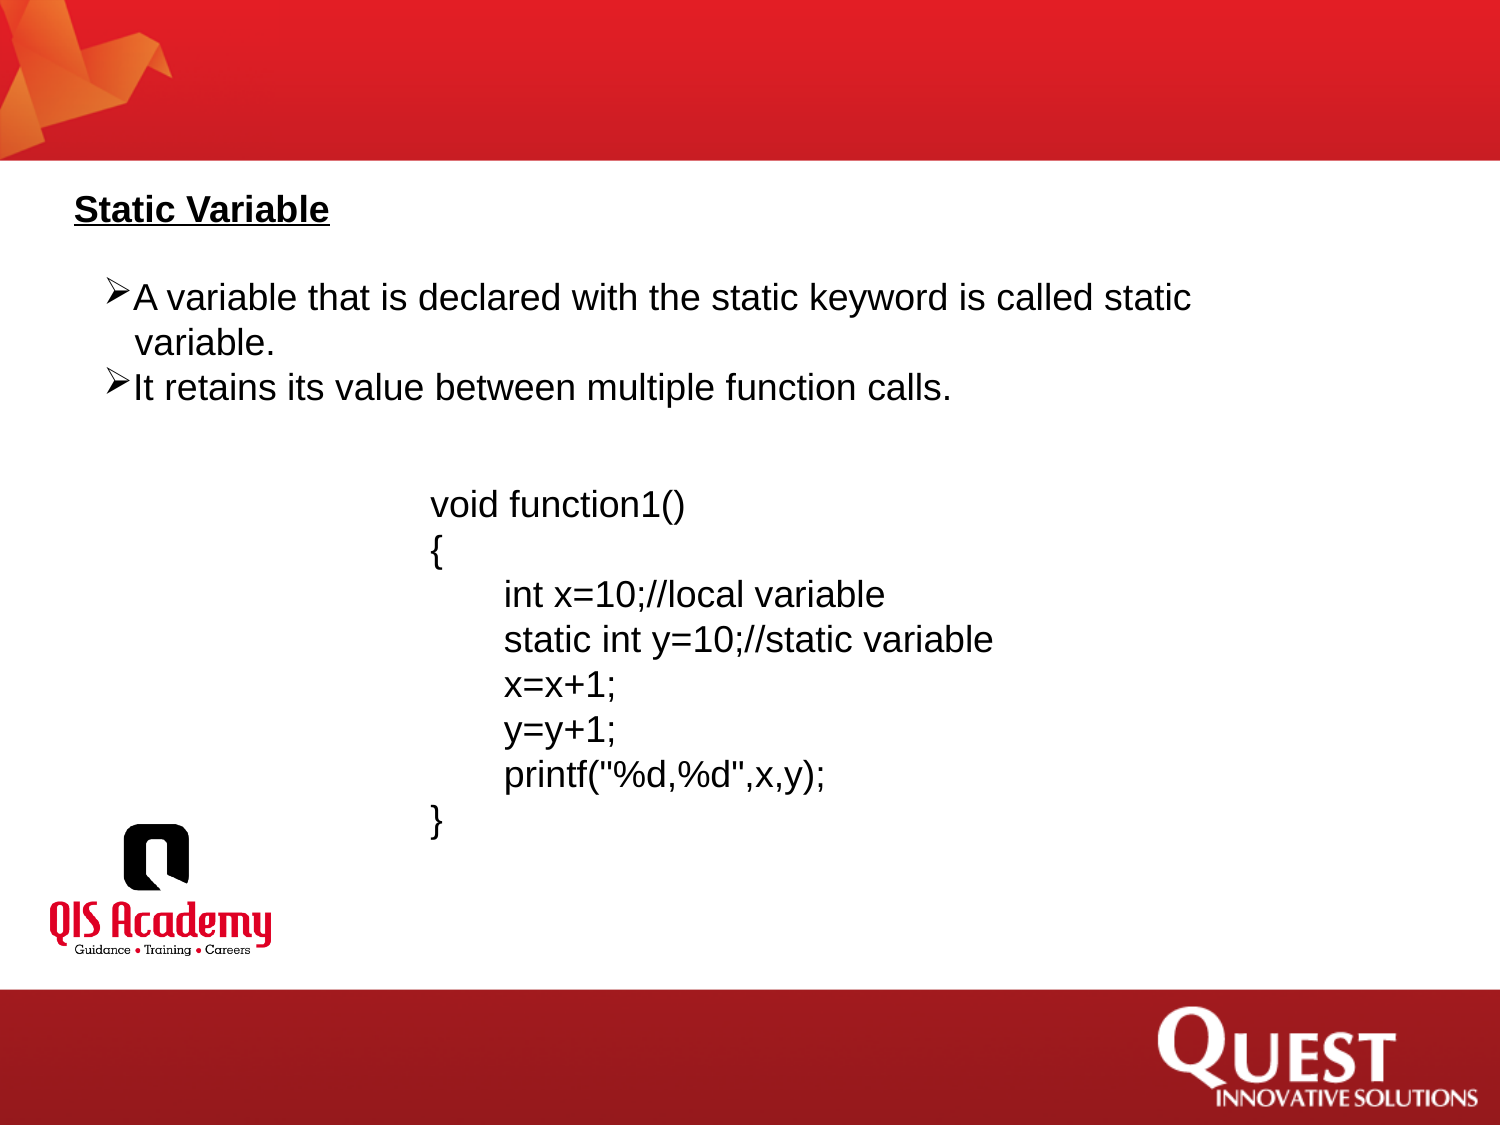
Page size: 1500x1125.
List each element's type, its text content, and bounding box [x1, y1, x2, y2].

text_box void function1() { int x=10;//local variable static int y=10;//static variable x=x+1; y=y+1; printf("%d,%d",x,y); } [415, 472, 1093, 848]
text_box A variable that is declared with the static keyword is called static variable. It retains its value between multiple function calls. [88, 265, 1330, 416]
text_box Static Variable [59, 177, 393, 237]
